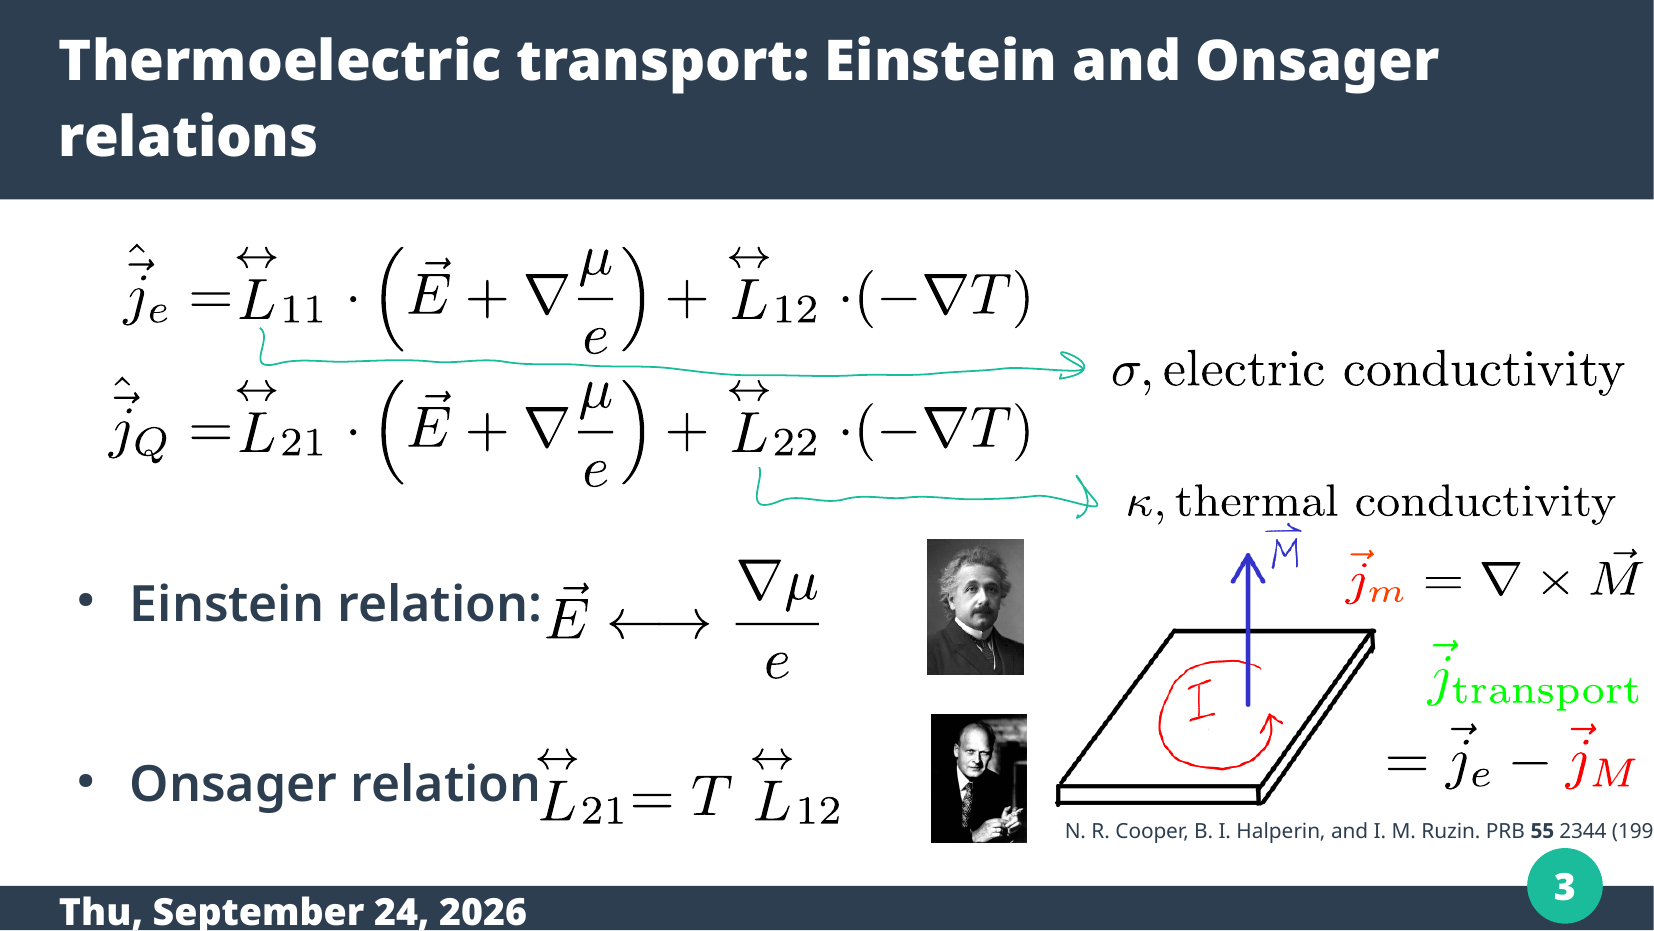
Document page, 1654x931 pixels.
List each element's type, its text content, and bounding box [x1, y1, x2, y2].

text_box [1387, 723, 1636, 790]
text_box [537, 748, 839, 824]
list Einstein relation: Onsager relation: [59, 567, 1595, 864]
text_box [1613, 548, 1638, 558]
text_box [545, 559, 819, 679]
text_box [1481, 562, 1521, 597]
text_box N. R. Cooper, B. I. Halperin, and I. M. Ruzin. PRB 55 2344 (1997) [1050, 808, 1617, 853]
text_box [106, 243, 1029, 488]
title Thermoelectric transport: Einstein and Onsager relations [59, 37, 1595, 156]
text_box [1590, 562, 1644, 595]
text_box [1127, 484, 1616, 526]
picture [931, 714, 1027, 843]
text_box [1350, 549, 1375, 560]
text_box [1542, 571, 1569, 595]
picture [927, 521, 1404, 676]
text_box [1369, 587, 1404, 603]
text_box [1425, 639, 1639, 711]
text_box [1345, 573, 1365, 605]
text_box [1112, 349, 1625, 396]
